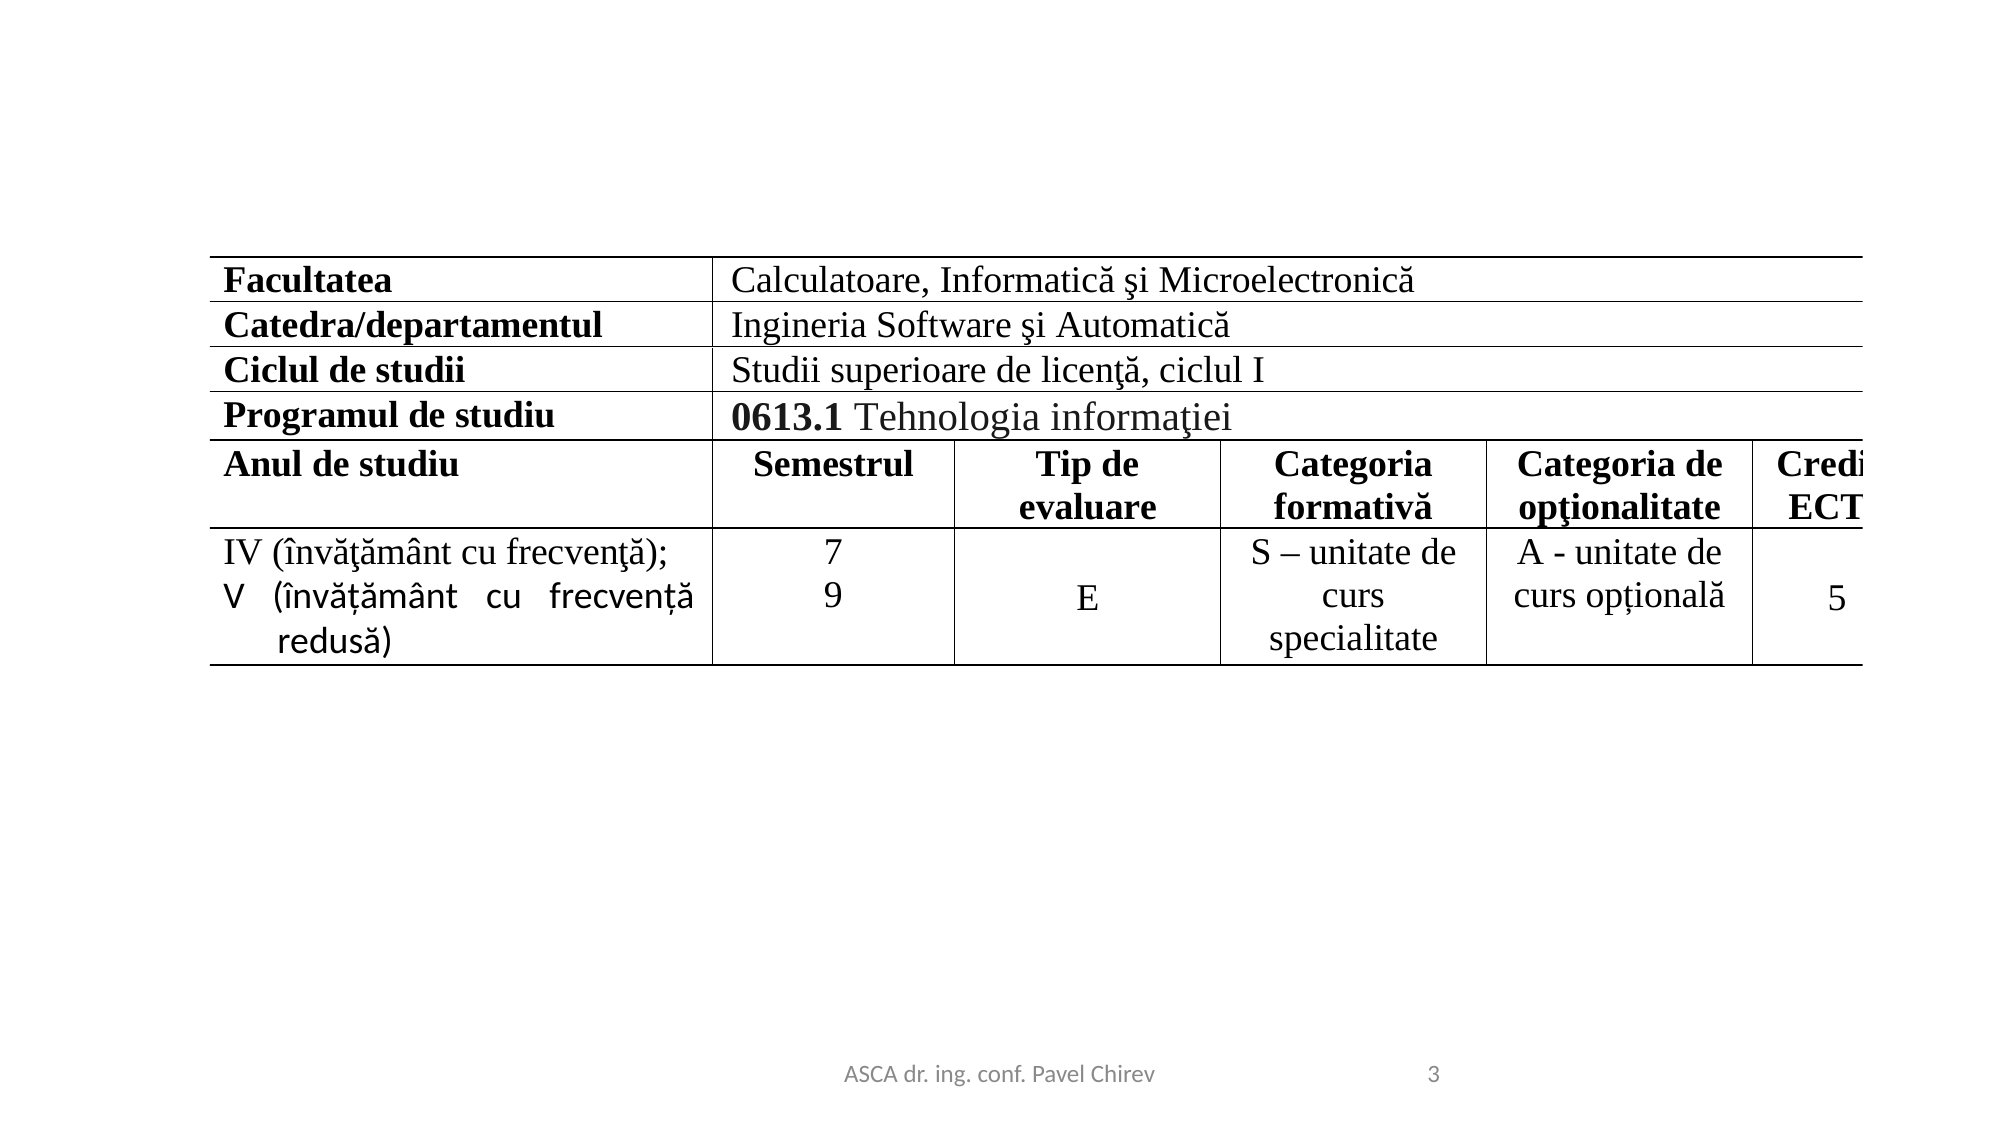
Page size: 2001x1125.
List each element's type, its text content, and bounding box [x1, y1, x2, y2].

text_box [1412, 1042, 1863, 1103]
text_box ASCA dr. ing. conf. Pavel Chirev [662, 1042, 1338, 1103]
picture [209, 256, 1863, 773]
